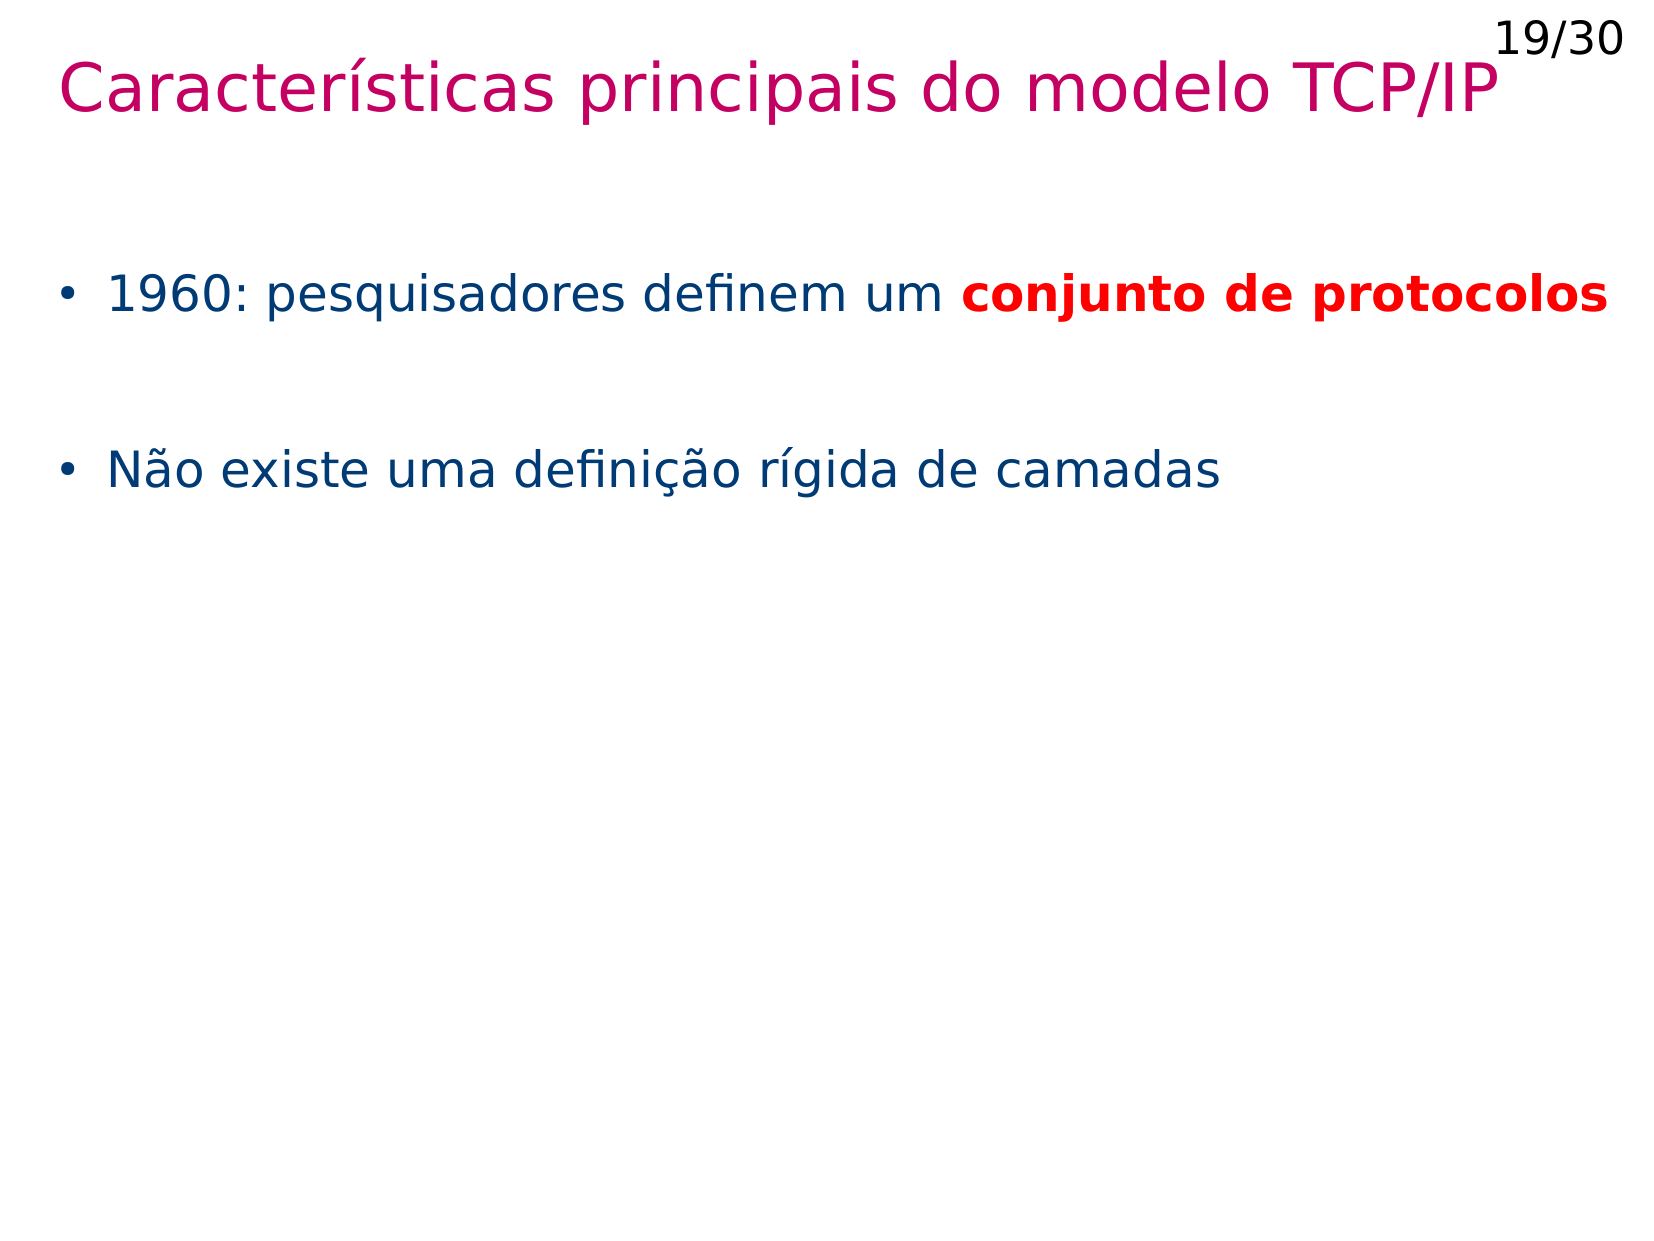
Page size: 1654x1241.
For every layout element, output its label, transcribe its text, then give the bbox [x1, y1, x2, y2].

list 1960: pesquisadores definem um conjunto de protocolos Não existe uma definição rígida de camadas [59, 236, 1625, 1211]
title Características principais do modelo TCP/IP [59, 29, 1625, 148]
